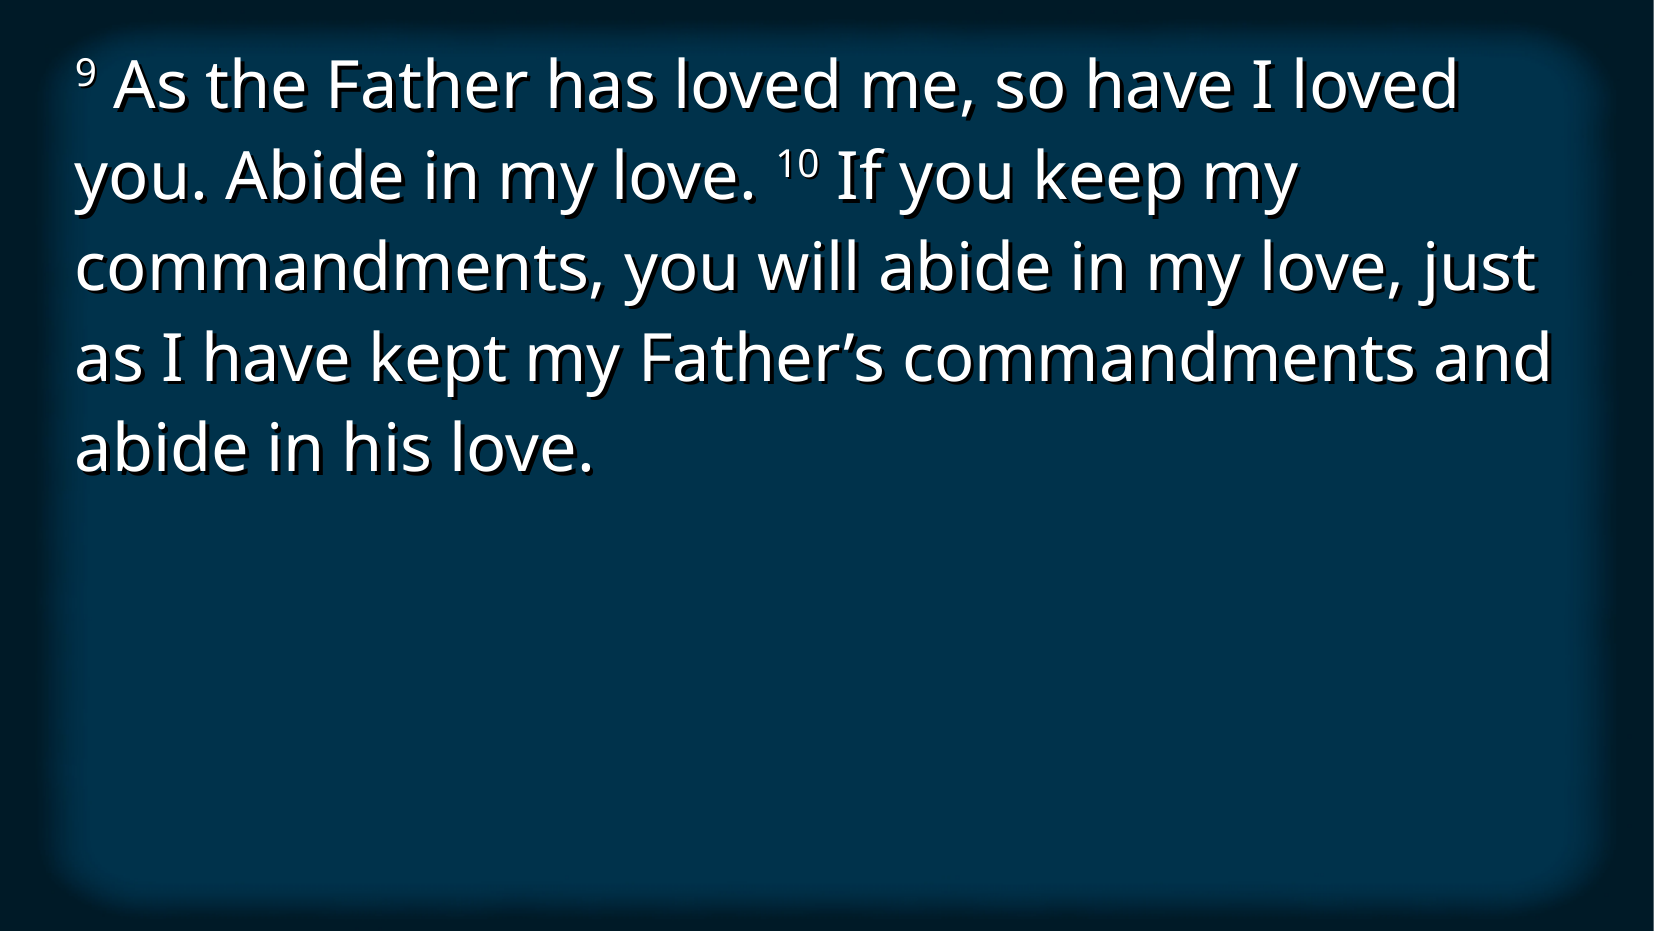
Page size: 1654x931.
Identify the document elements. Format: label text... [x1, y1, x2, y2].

picture [0, 0, 1654, 931]
text_box 9 As the Father has loved me, so have I loved you. Abide in my love. 10 If you keep my commandments, you will abide in my love, just as I have kept my Father’s commandments and abide in his love. [60, 30, 1621, 406]
